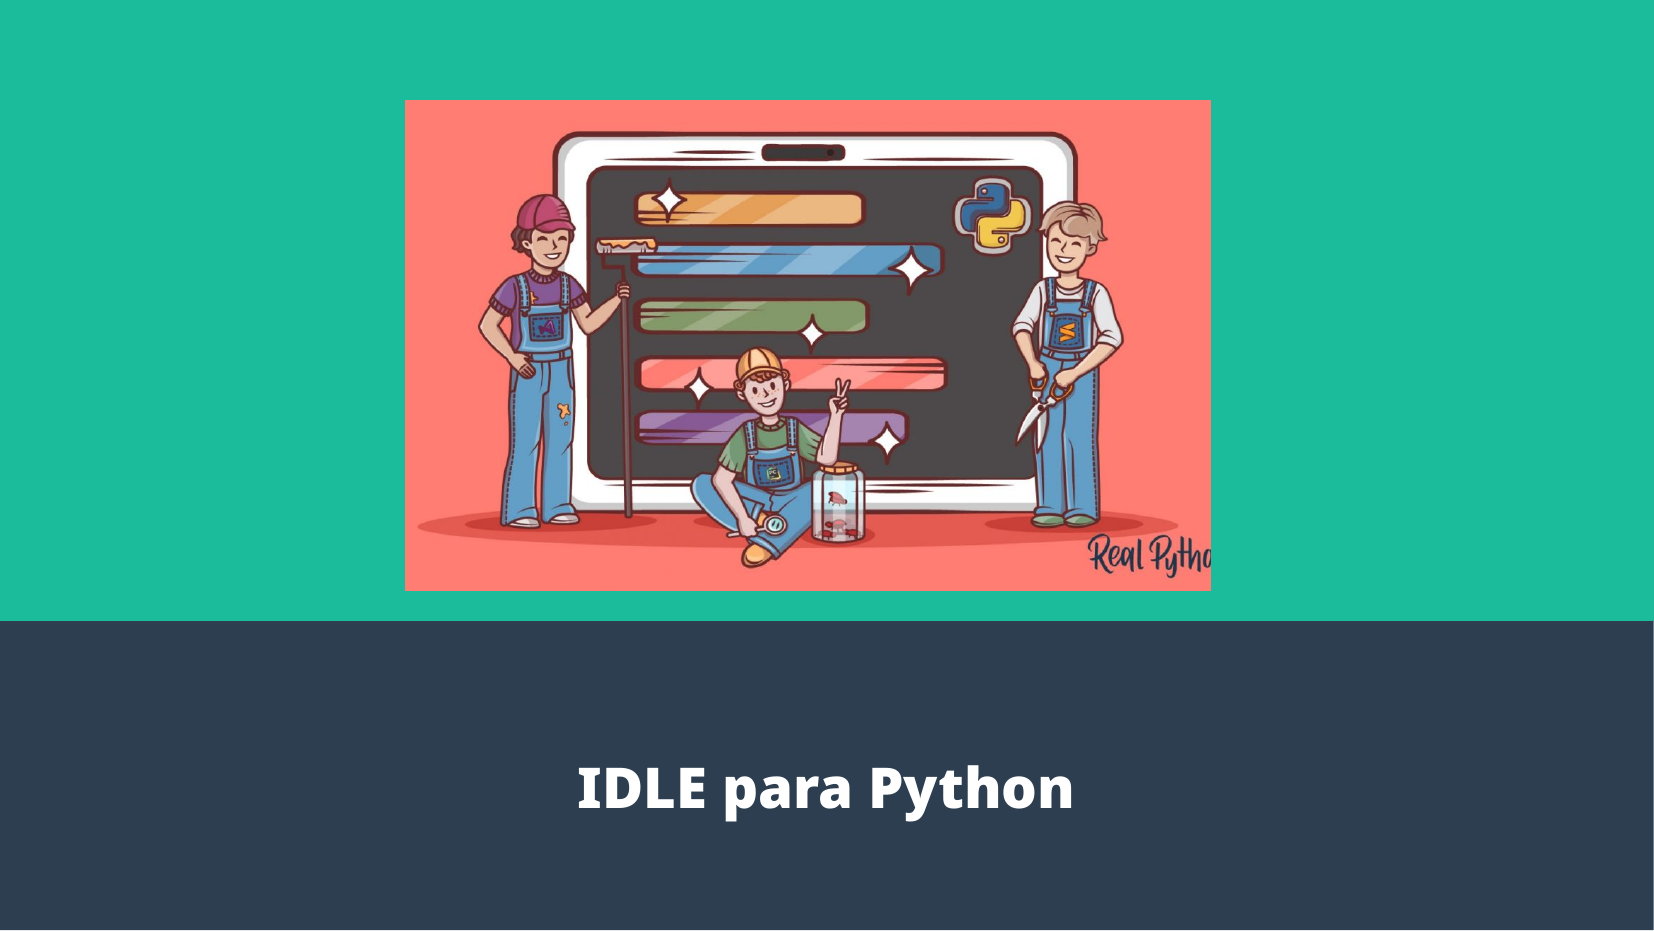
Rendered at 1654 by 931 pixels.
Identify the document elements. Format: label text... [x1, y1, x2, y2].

picture [405, 100, 1211, 591]
title IDLE para Python [59, 708, 1595, 827]
